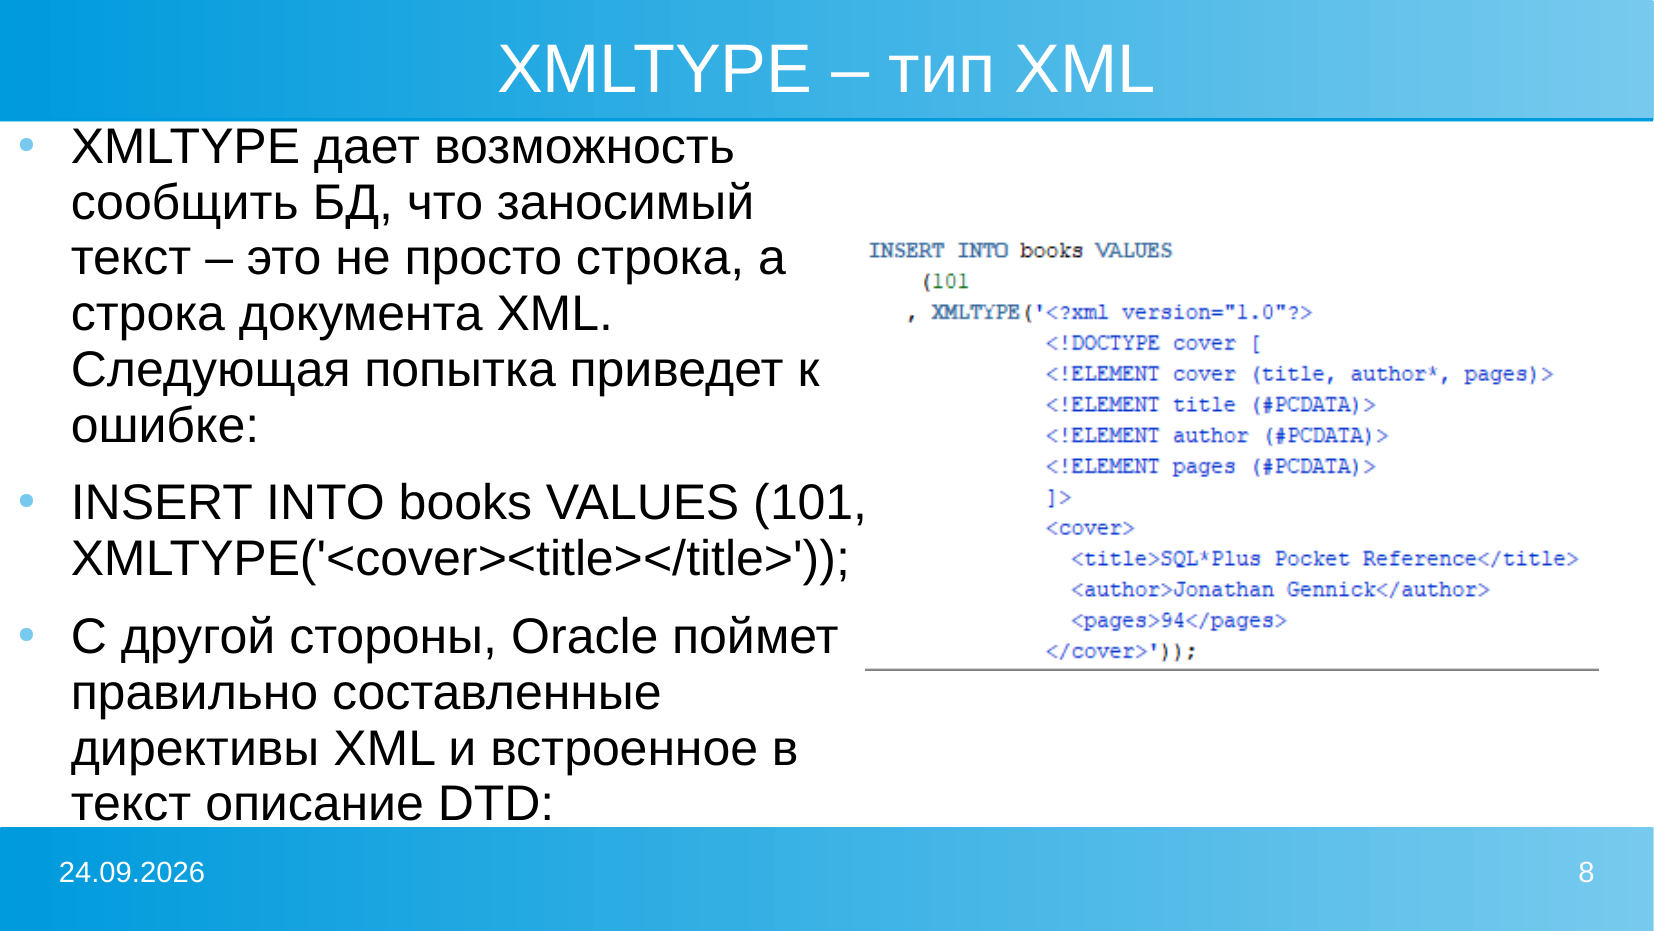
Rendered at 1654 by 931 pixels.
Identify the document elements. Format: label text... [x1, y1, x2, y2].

picture [865, 236, 1599, 671]
list XMLTYPE дает возможность сообщить БД, что заносимый текст – это не просто строка, а строка документа XML. Следующая попытка приведет к ошибке: INSERT INTO books VALUES (101, XMLTYPE('<cover><title></title>')); С другой стороны, Oracle поймет правильно составленные директивы XML и встроенное в текст описание DTD: [0, 118, 886, 709]
title XMLTYPE – тип XML [59, 29, 1595, 108]
